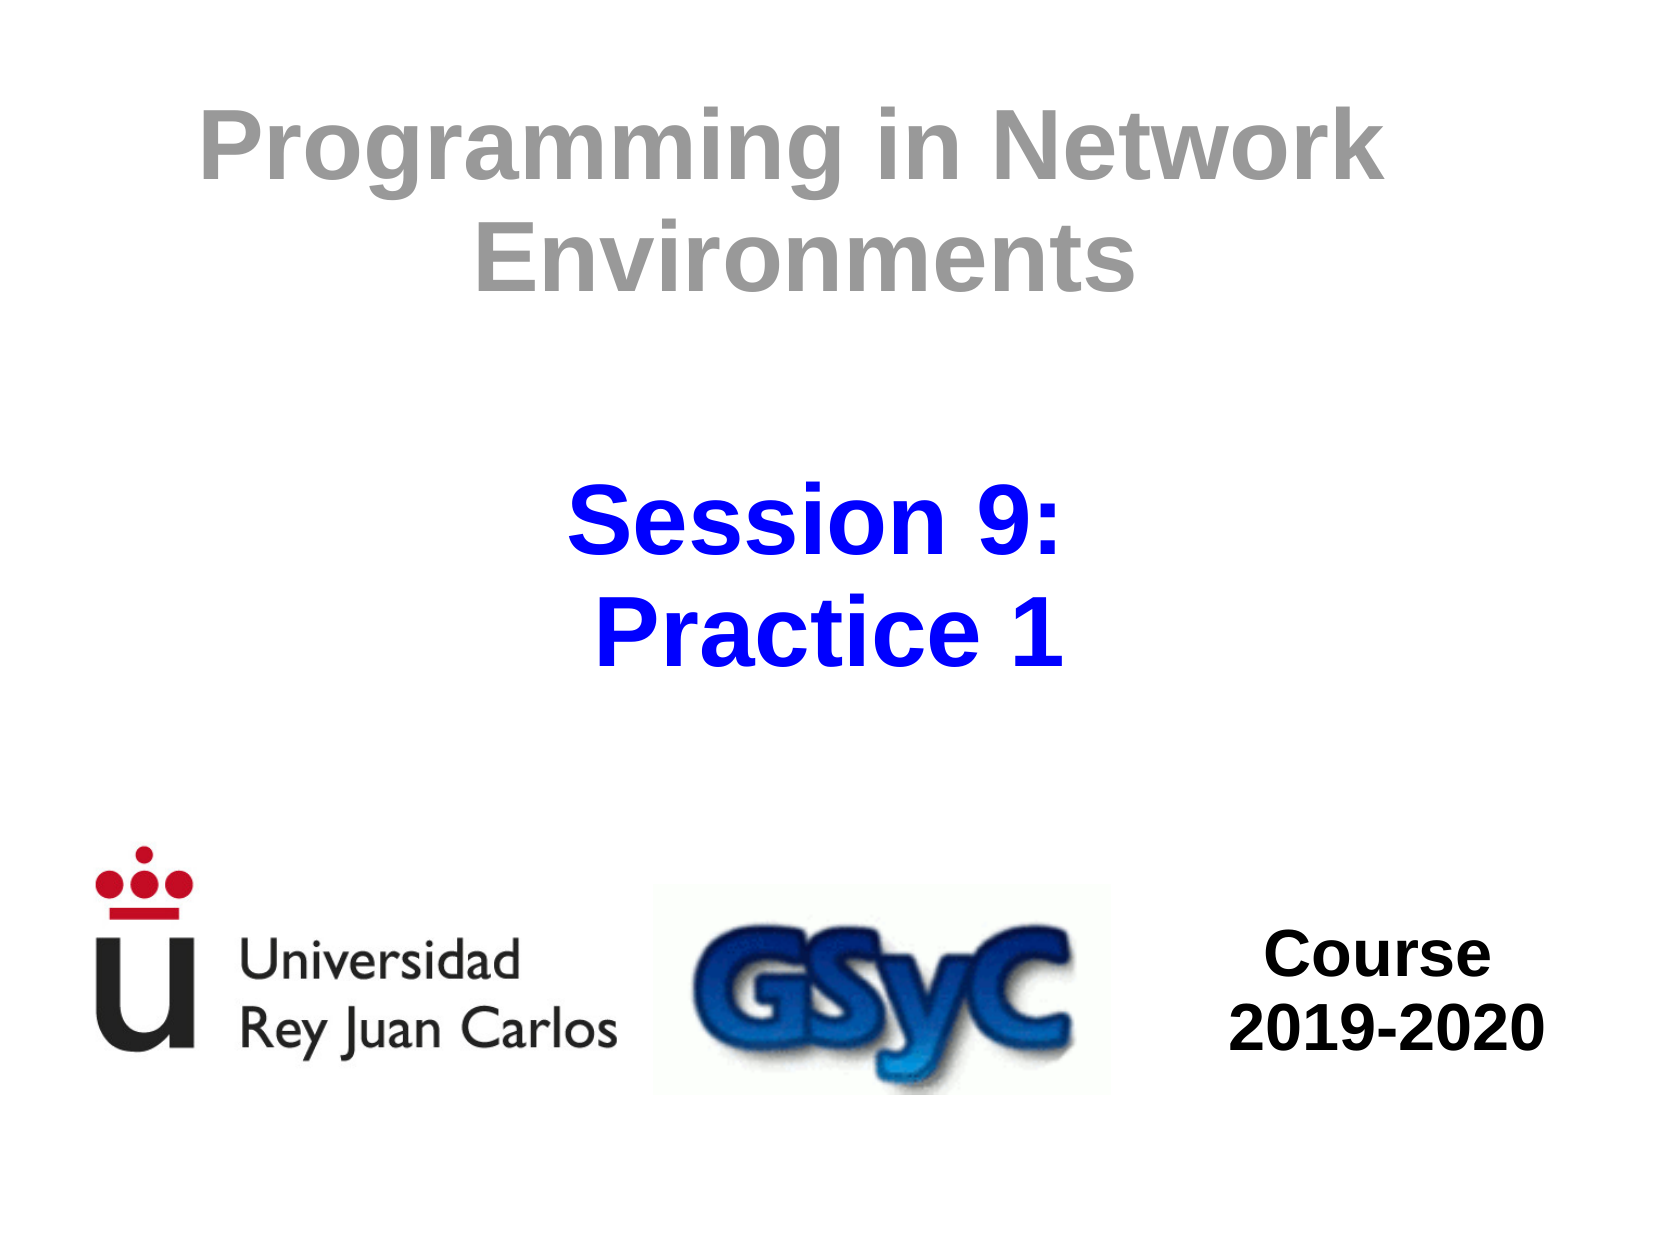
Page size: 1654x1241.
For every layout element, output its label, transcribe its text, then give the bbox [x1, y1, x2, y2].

title Programming in Network Environments [120, 75, 1491, 327]
picture [653, 884, 1111, 1096]
title Course 2019-2020 [1185, 915, 1591, 1066]
picture [61, 824, 646, 1081]
title Session 9: Practice 1 [144, 450, 1516, 702]
